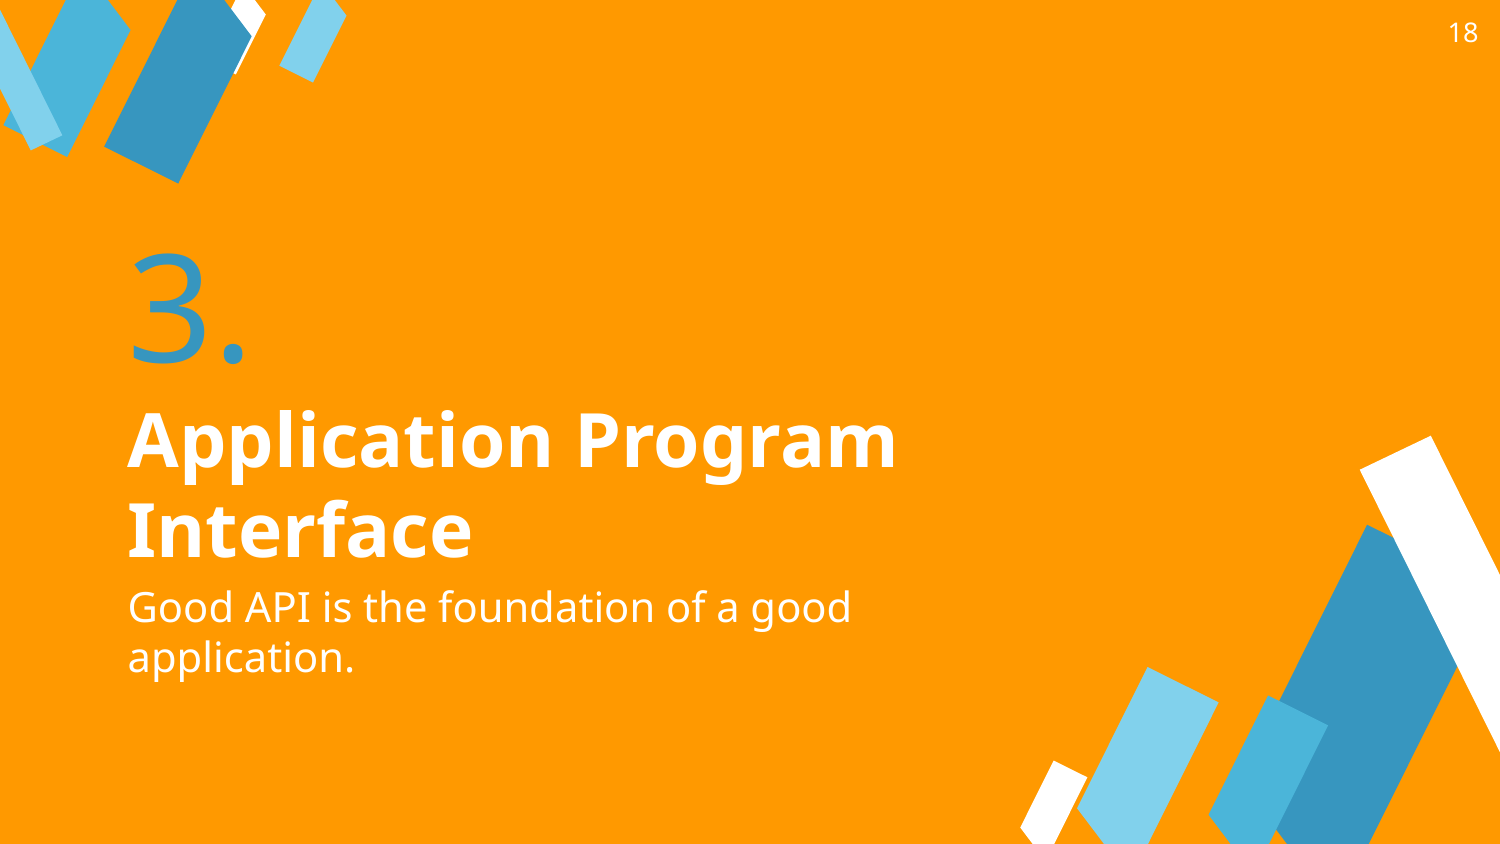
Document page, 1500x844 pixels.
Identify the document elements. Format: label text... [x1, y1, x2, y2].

title 3. Application Program Interface [112, 397, 945, 565]
slide_number <number> [1403, 0, 1494, 65]
subtitle Good API is the foundation of a good application. [112, 565, 945, 695]
